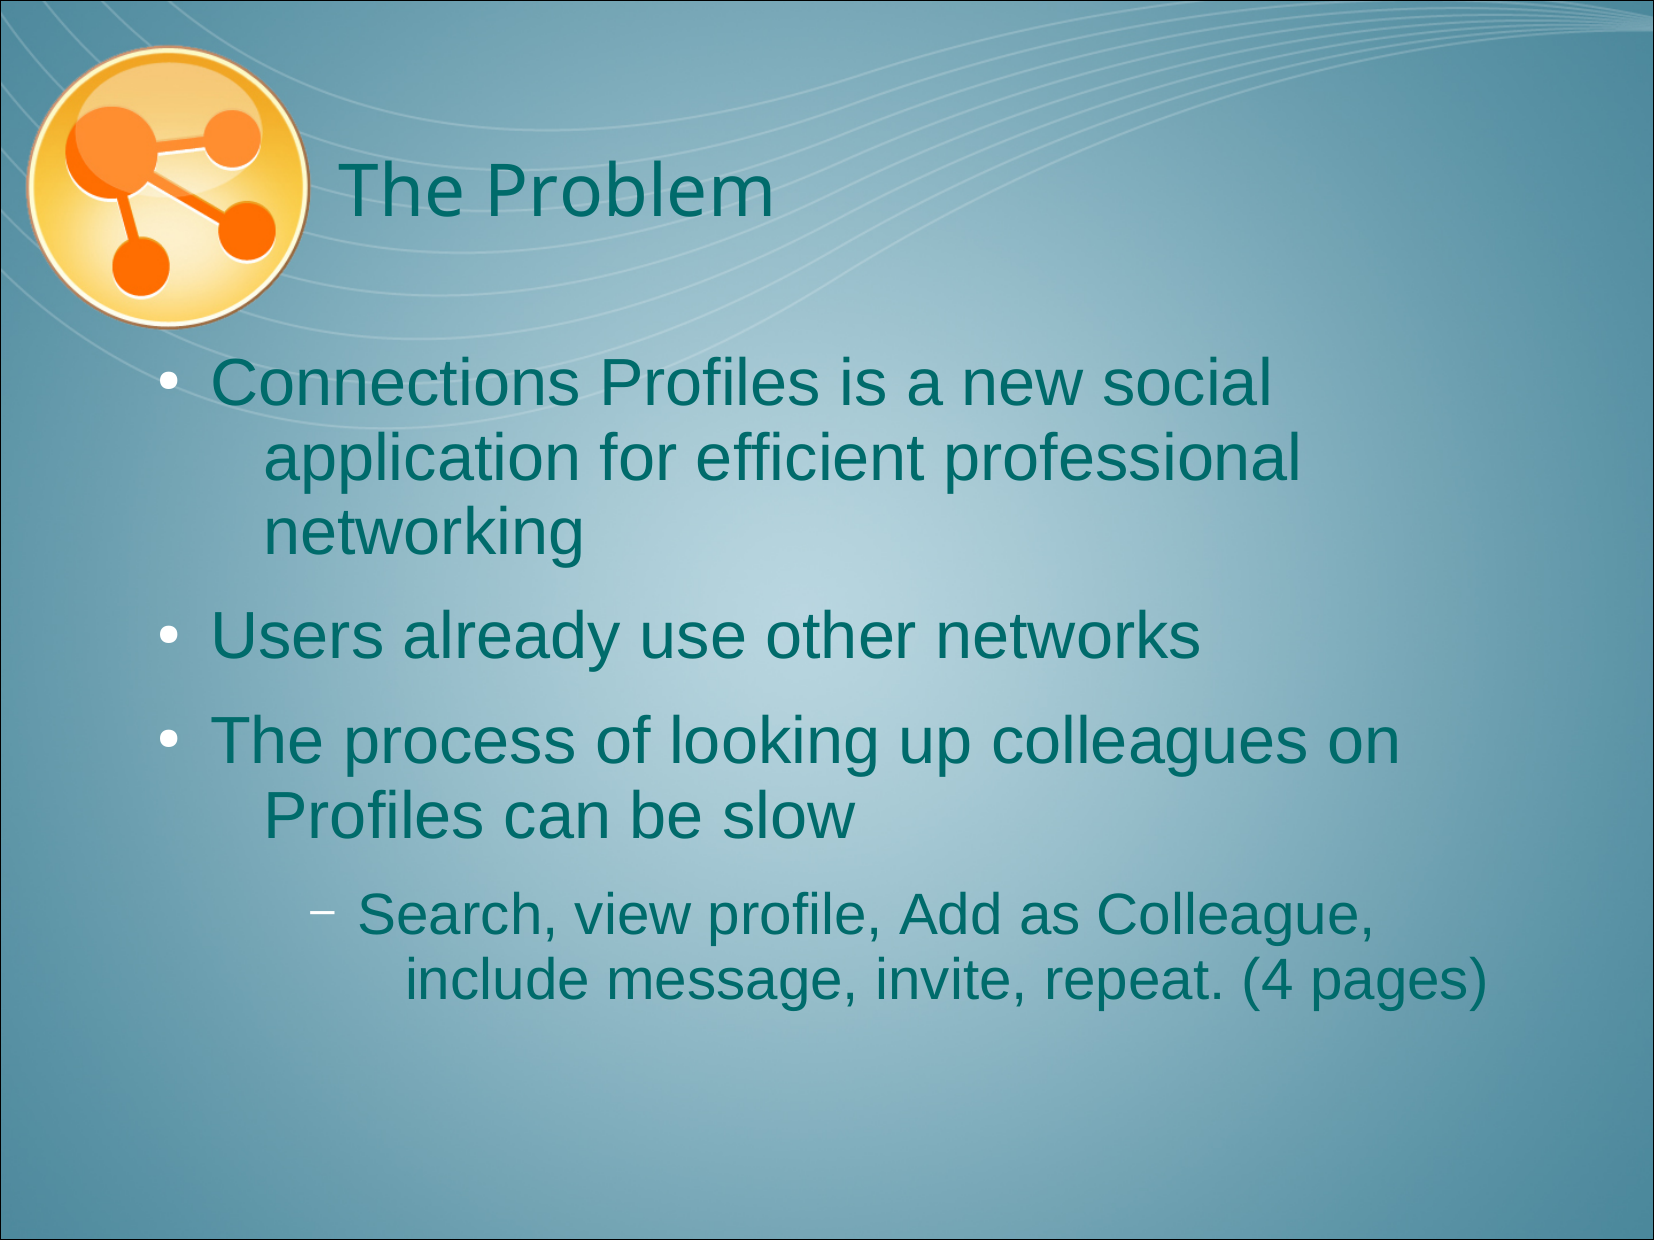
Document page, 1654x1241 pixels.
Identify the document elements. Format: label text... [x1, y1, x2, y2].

title The Problem [338, 35, 1534, 341]
picture [1, 1, 1653, 1239]
list Connections Profiles is a new social application for efficient professional networking Users already use other networks The process of looking up colleagues on Profiles can be slow Search, view profile, Add as Colleague, include message, invite, repeat. (4 pages) [121, 344, 1534, 1127]
